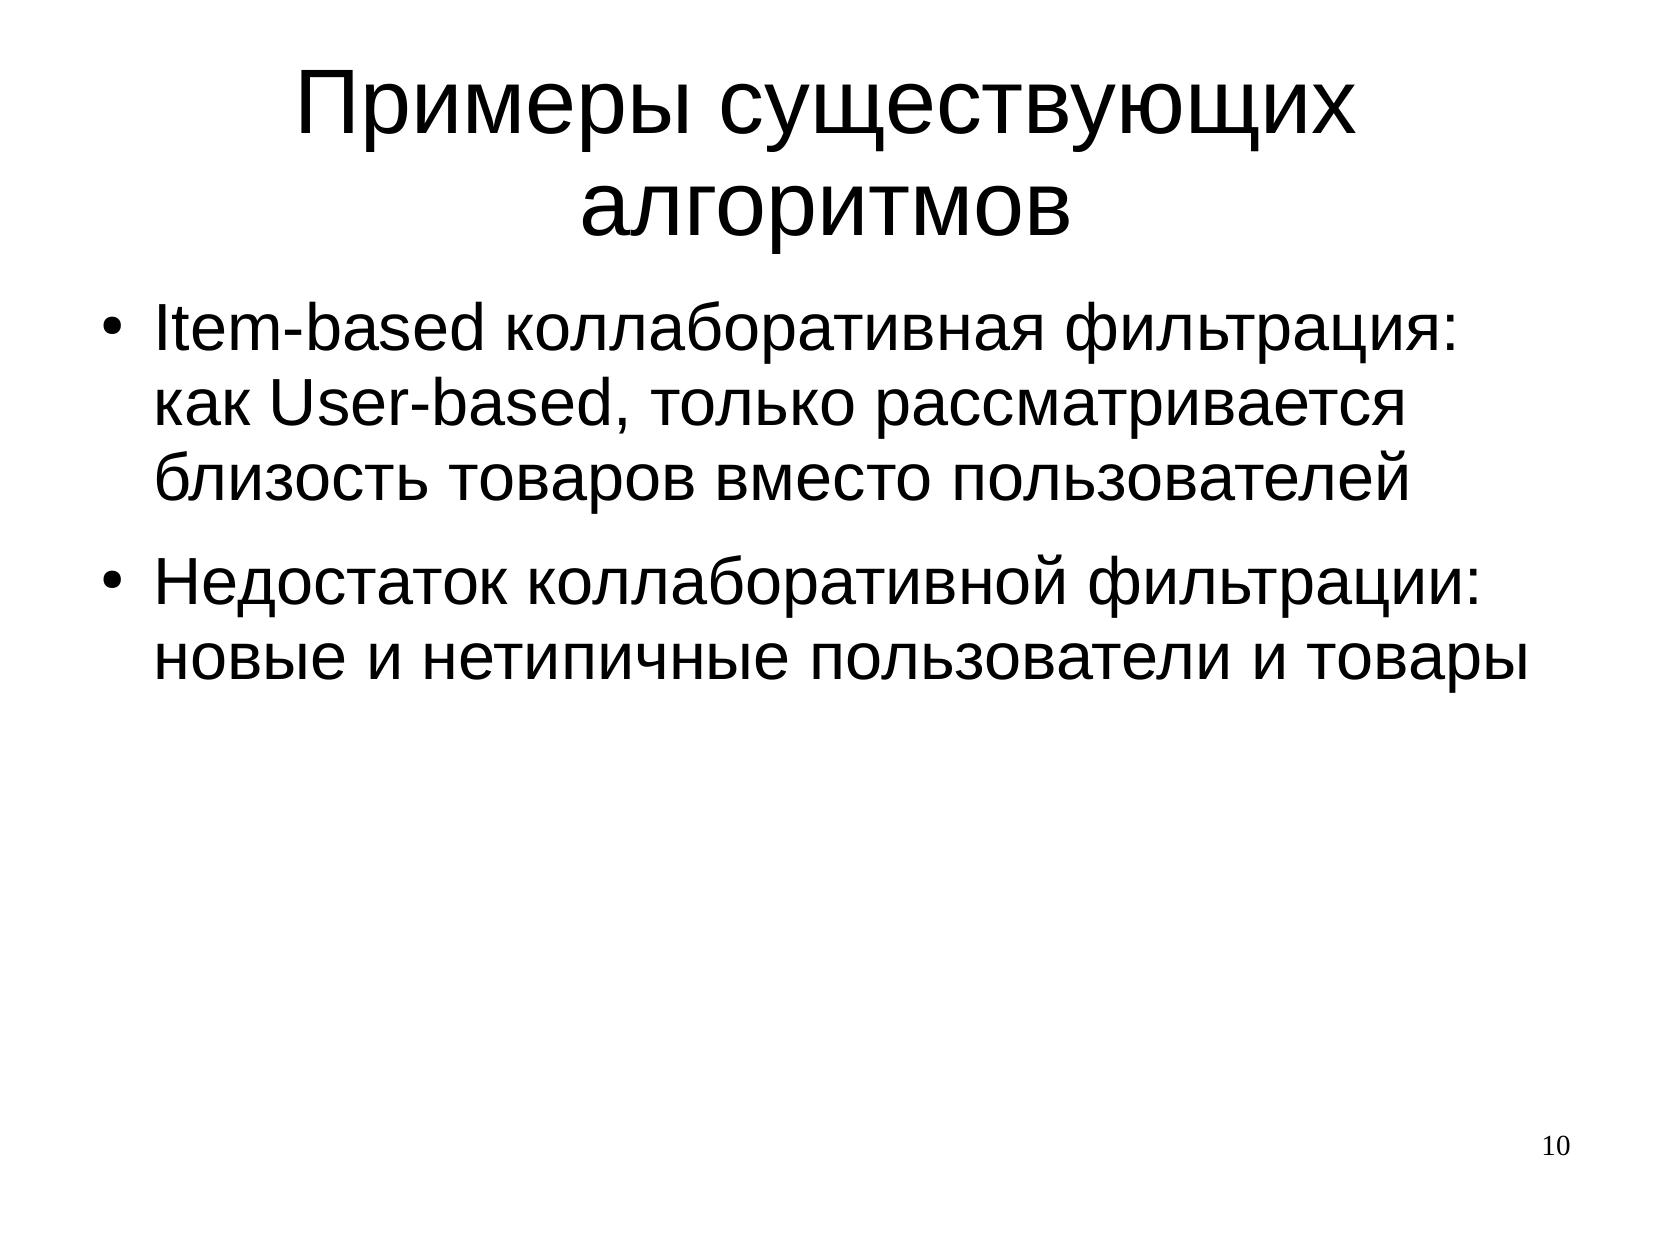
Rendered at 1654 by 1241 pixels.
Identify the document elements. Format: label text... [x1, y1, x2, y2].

title Примеры существующих алгоритмов [82, 49, 1571, 257]
list Item-based коллаборативная фильтрация: как User-based, только рассматривается близость товаров вместо пользователей Недостаток коллаборативной фильтрации: новые и нетипичные пользователи и товары [82, 290, 1571, 1010]
